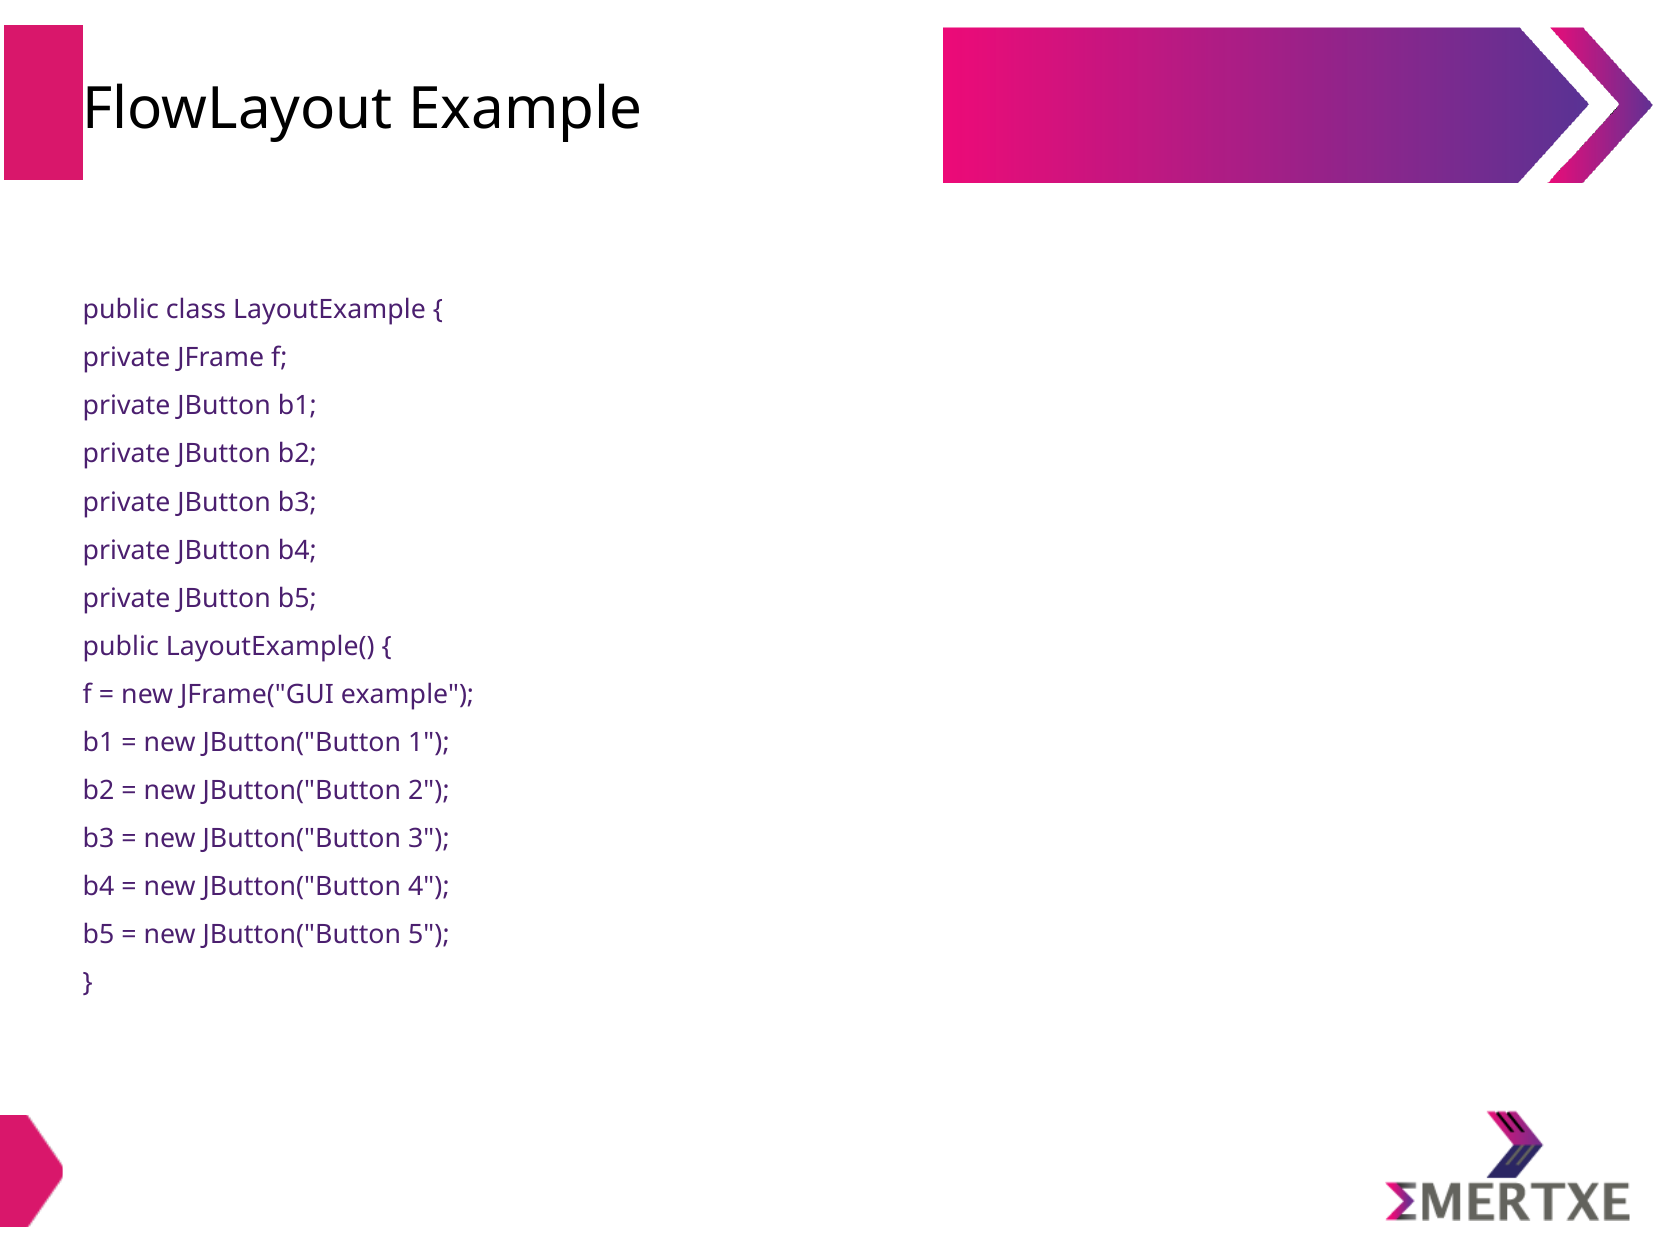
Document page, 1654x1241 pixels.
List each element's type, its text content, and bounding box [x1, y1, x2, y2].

picture [1571, 27, 1653, 183]
list public class LayoutExample { private JFrame f; private JButton b1; private JButton b2; private JButton b3; private JButton b4; private JButton b5; public LayoutExample() { f = new JFrame("GUI example"); b1 = new JButton("Button 1"); b2 = new JButton("Button 2"); b3 = new JButton("Button 3"); b4 = new JButton("Button 4"); b5 = new JButton("Button 5"); } [82, 290, 1571, 1010]
picture [1385, 1107, 1631, 1221]
title FlowLayout Example [82, 2, 1571, 210]
